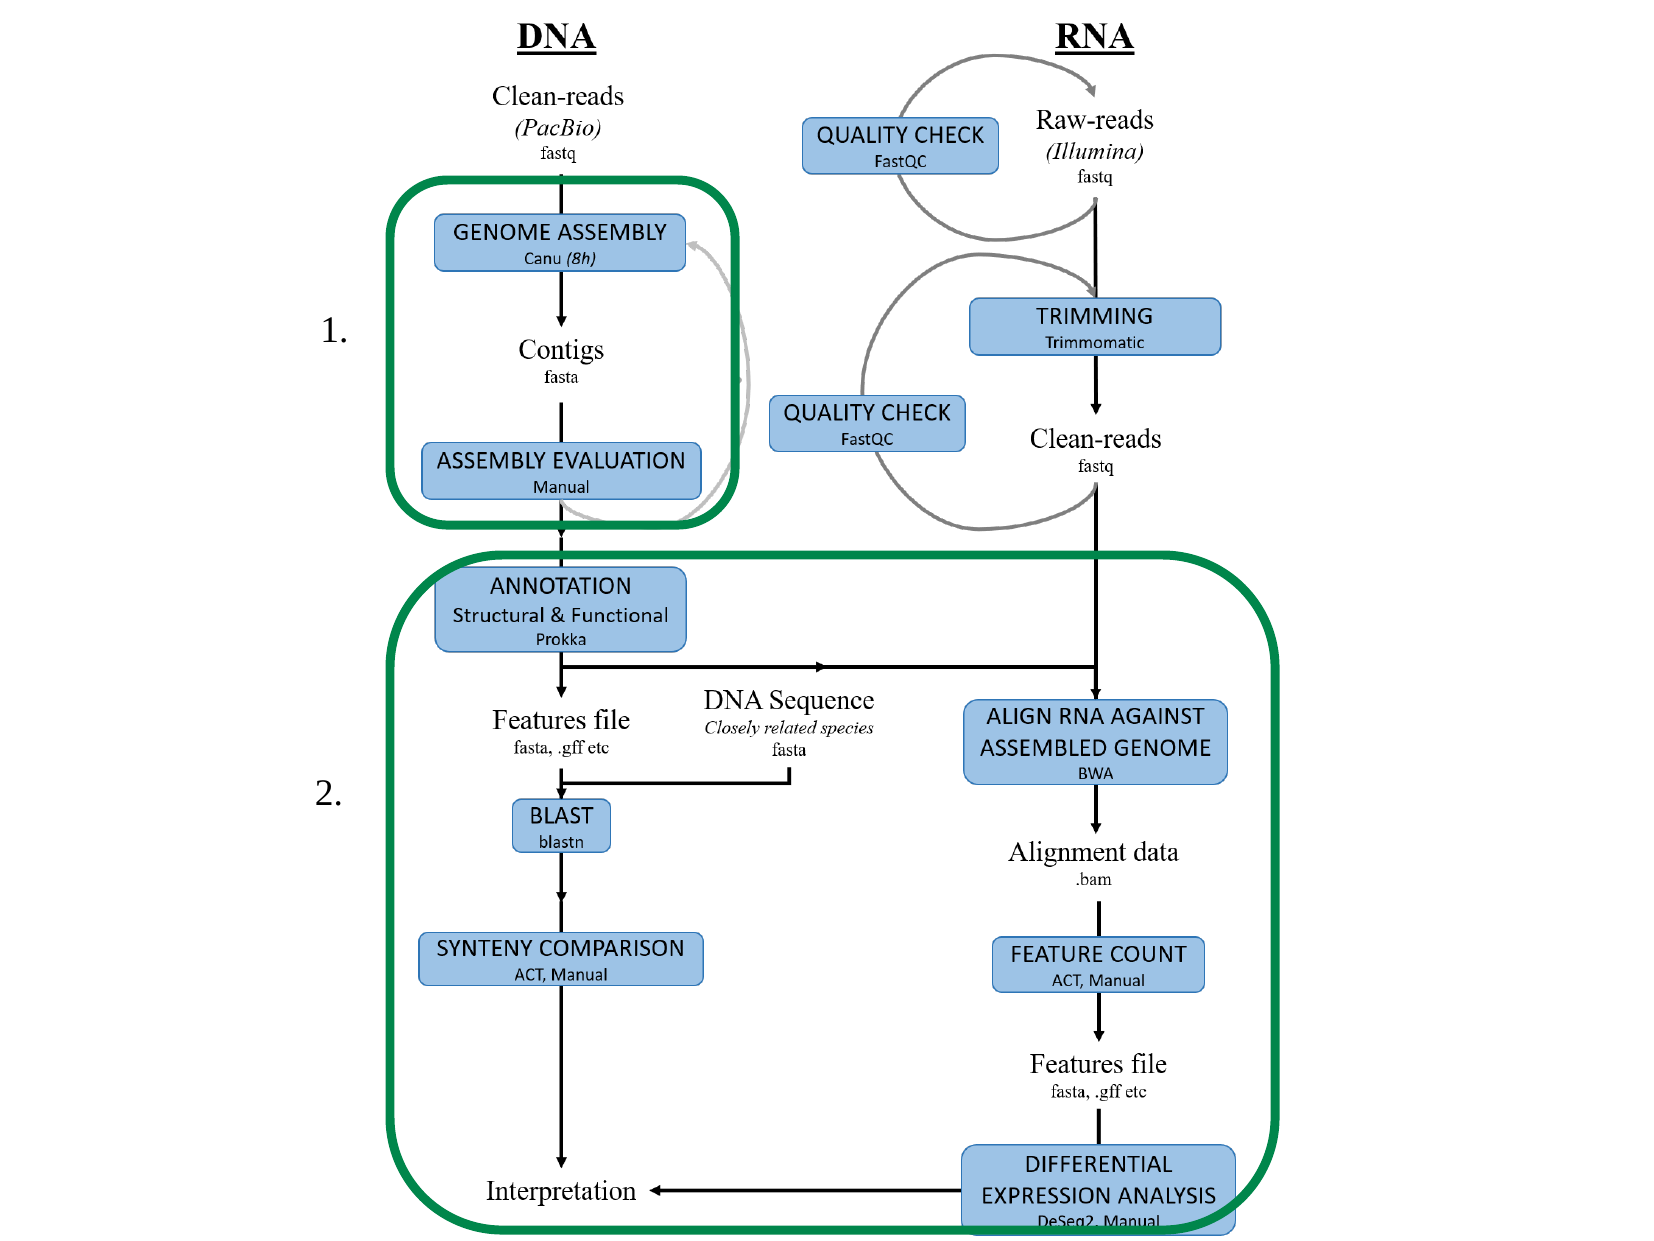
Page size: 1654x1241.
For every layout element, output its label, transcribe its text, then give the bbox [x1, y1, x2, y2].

text_box 2. [300, 765, 466, 822]
picture [412, 1193, 1241, 1241]
text_box 1. [305, 301, 471, 358]
picture [412, 1, 1241, 592]
picture [412, 560, 1241, 1225]
picture [412, 185, 730, 520]
